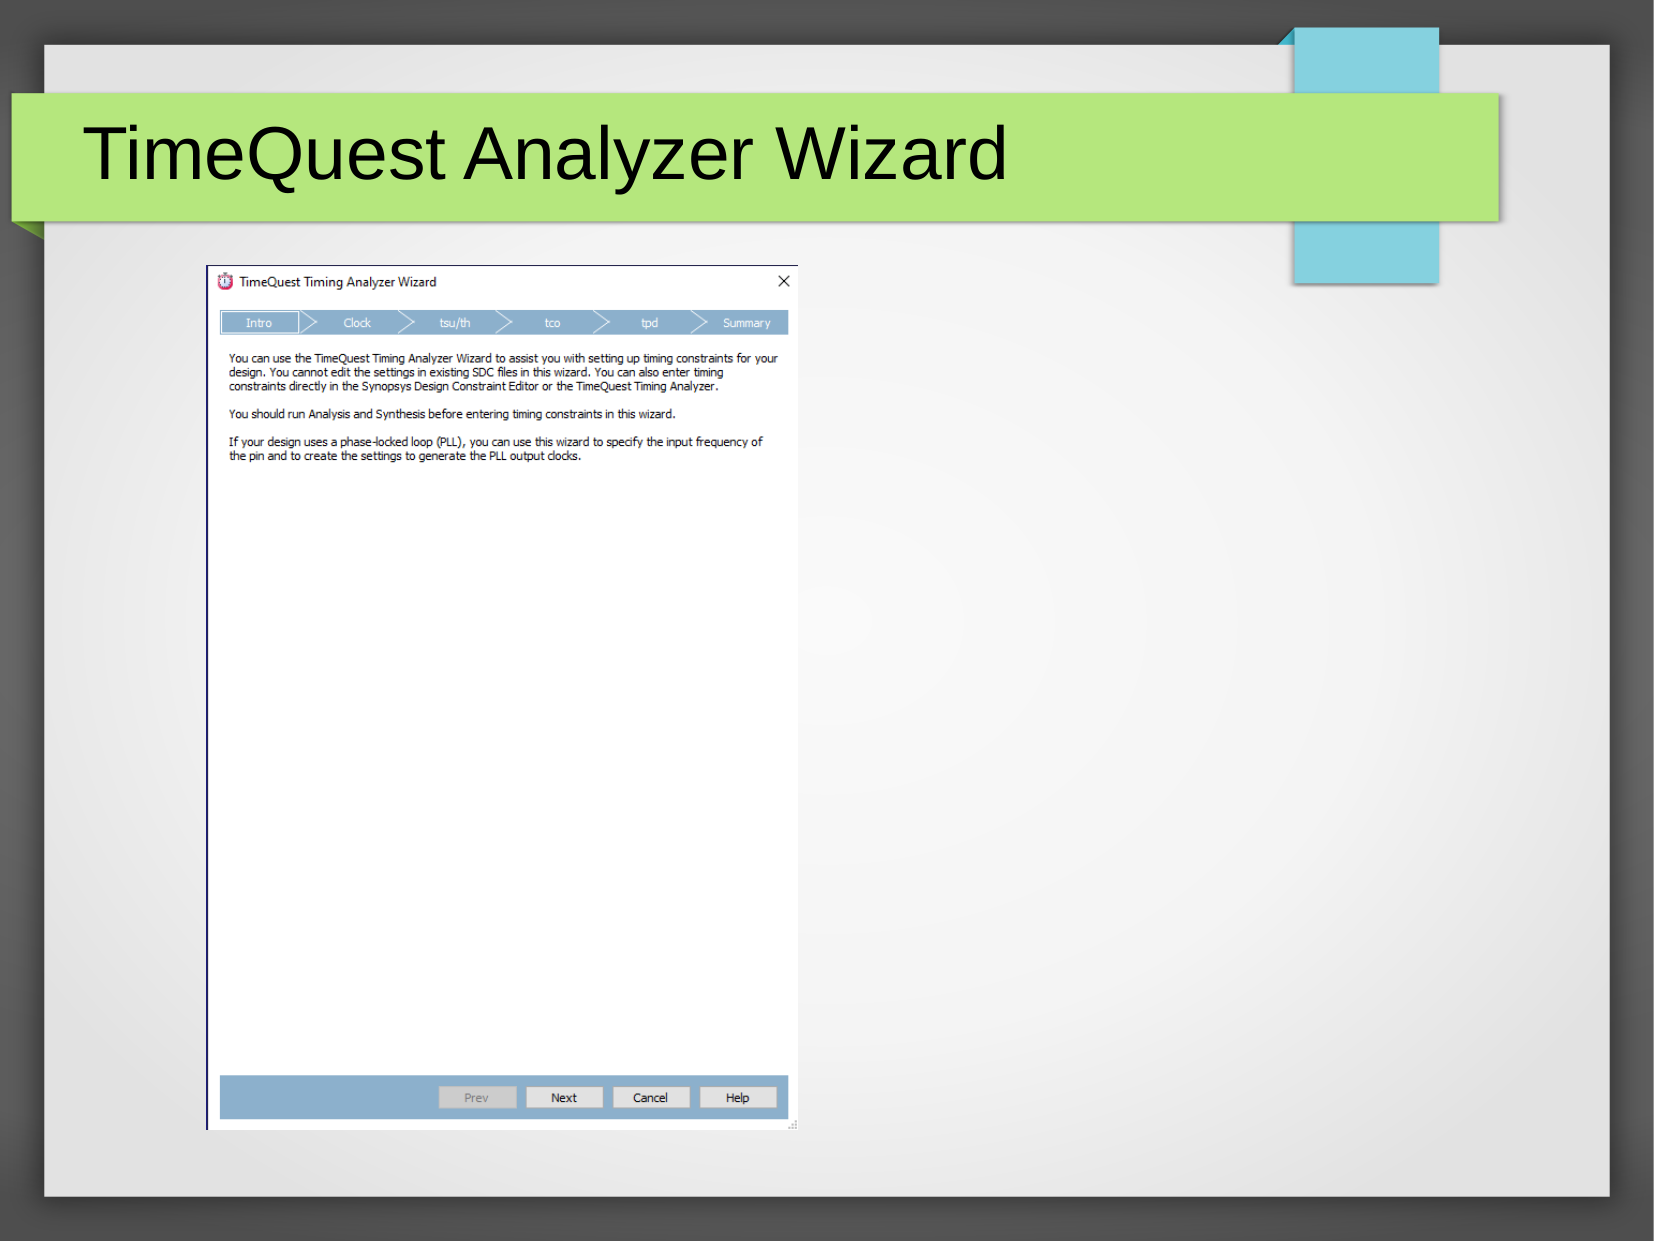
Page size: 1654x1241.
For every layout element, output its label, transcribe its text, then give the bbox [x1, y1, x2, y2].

picture [0, 0, 1654, 1241]
title TimeQuest Analyzer Wizard [82, 94, 1264, 213]
